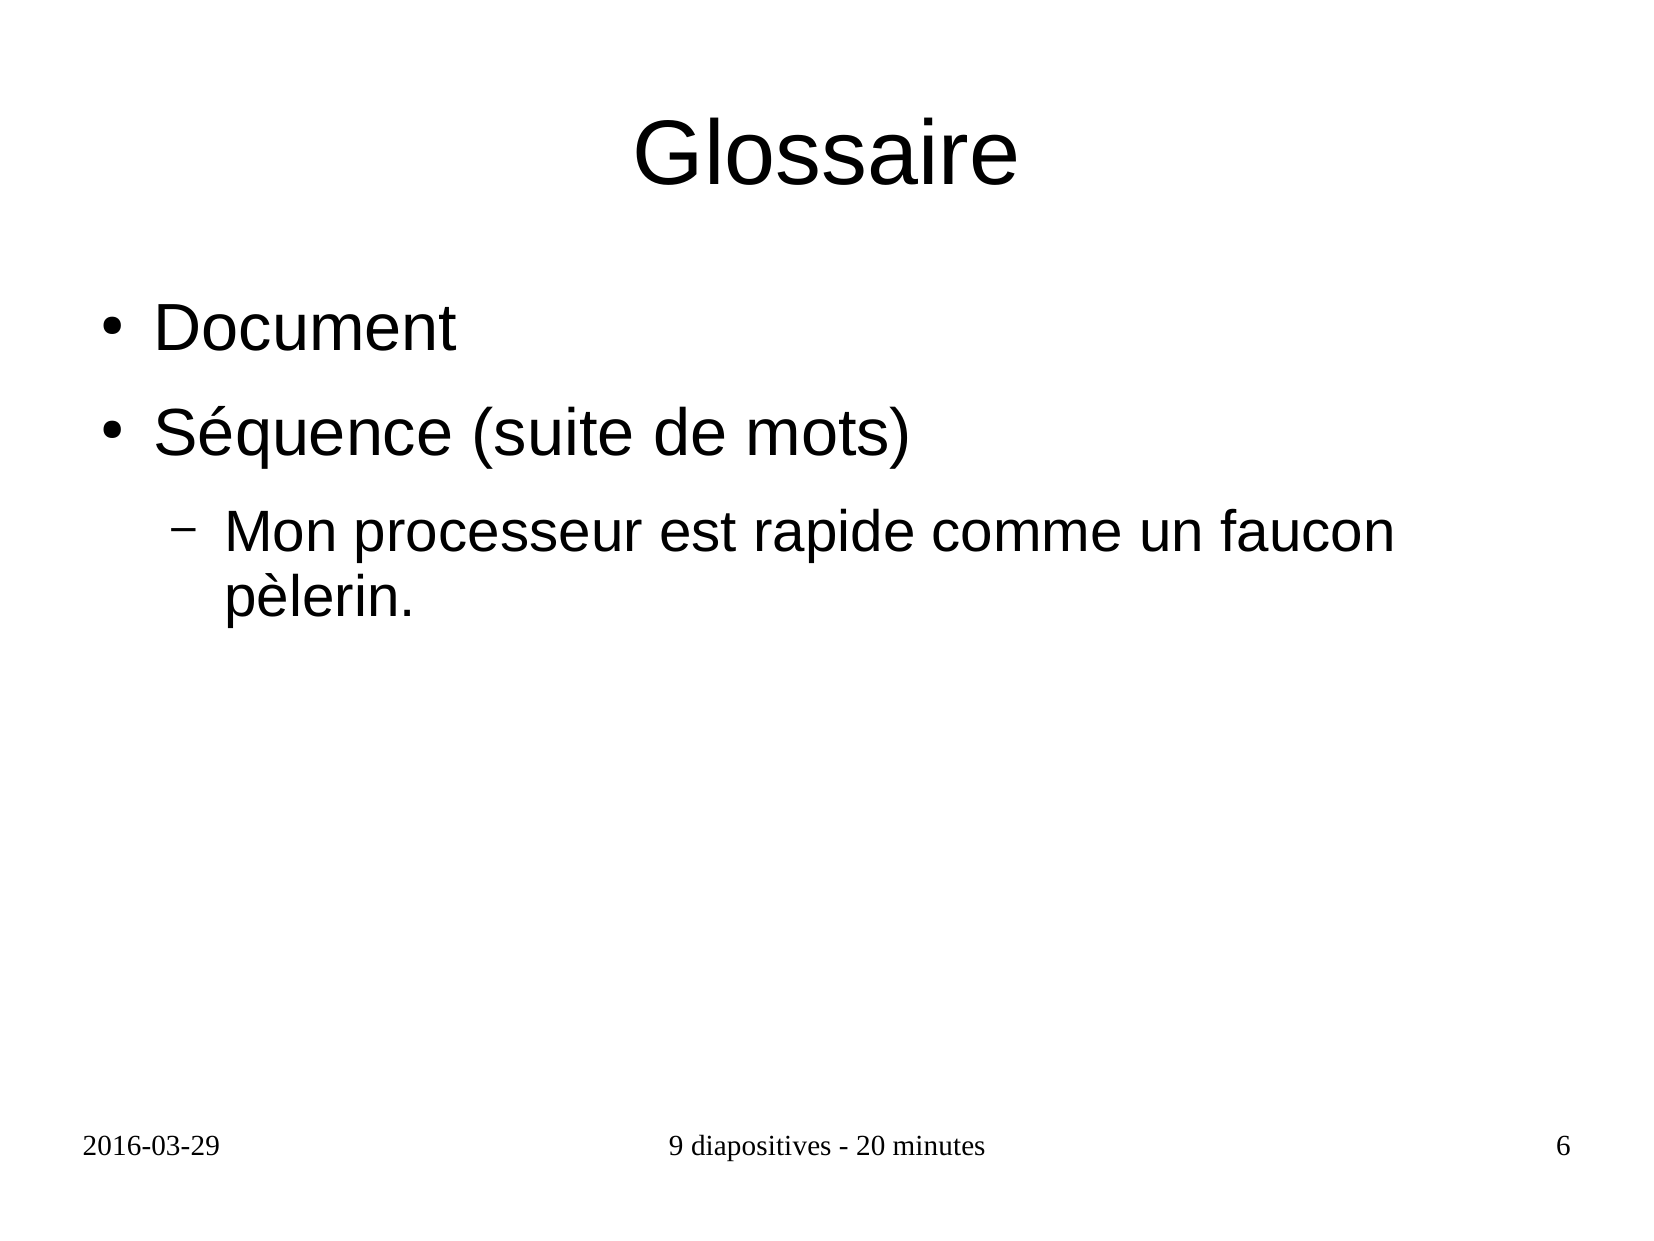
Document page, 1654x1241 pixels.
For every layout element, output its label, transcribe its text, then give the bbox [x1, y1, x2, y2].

title Glossaire [82, 49, 1571, 257]
list Document Séquence (suite de mots) Mon processeur est rapide comme un faucon pèlerin. [82, 290, 1571, 1010]
